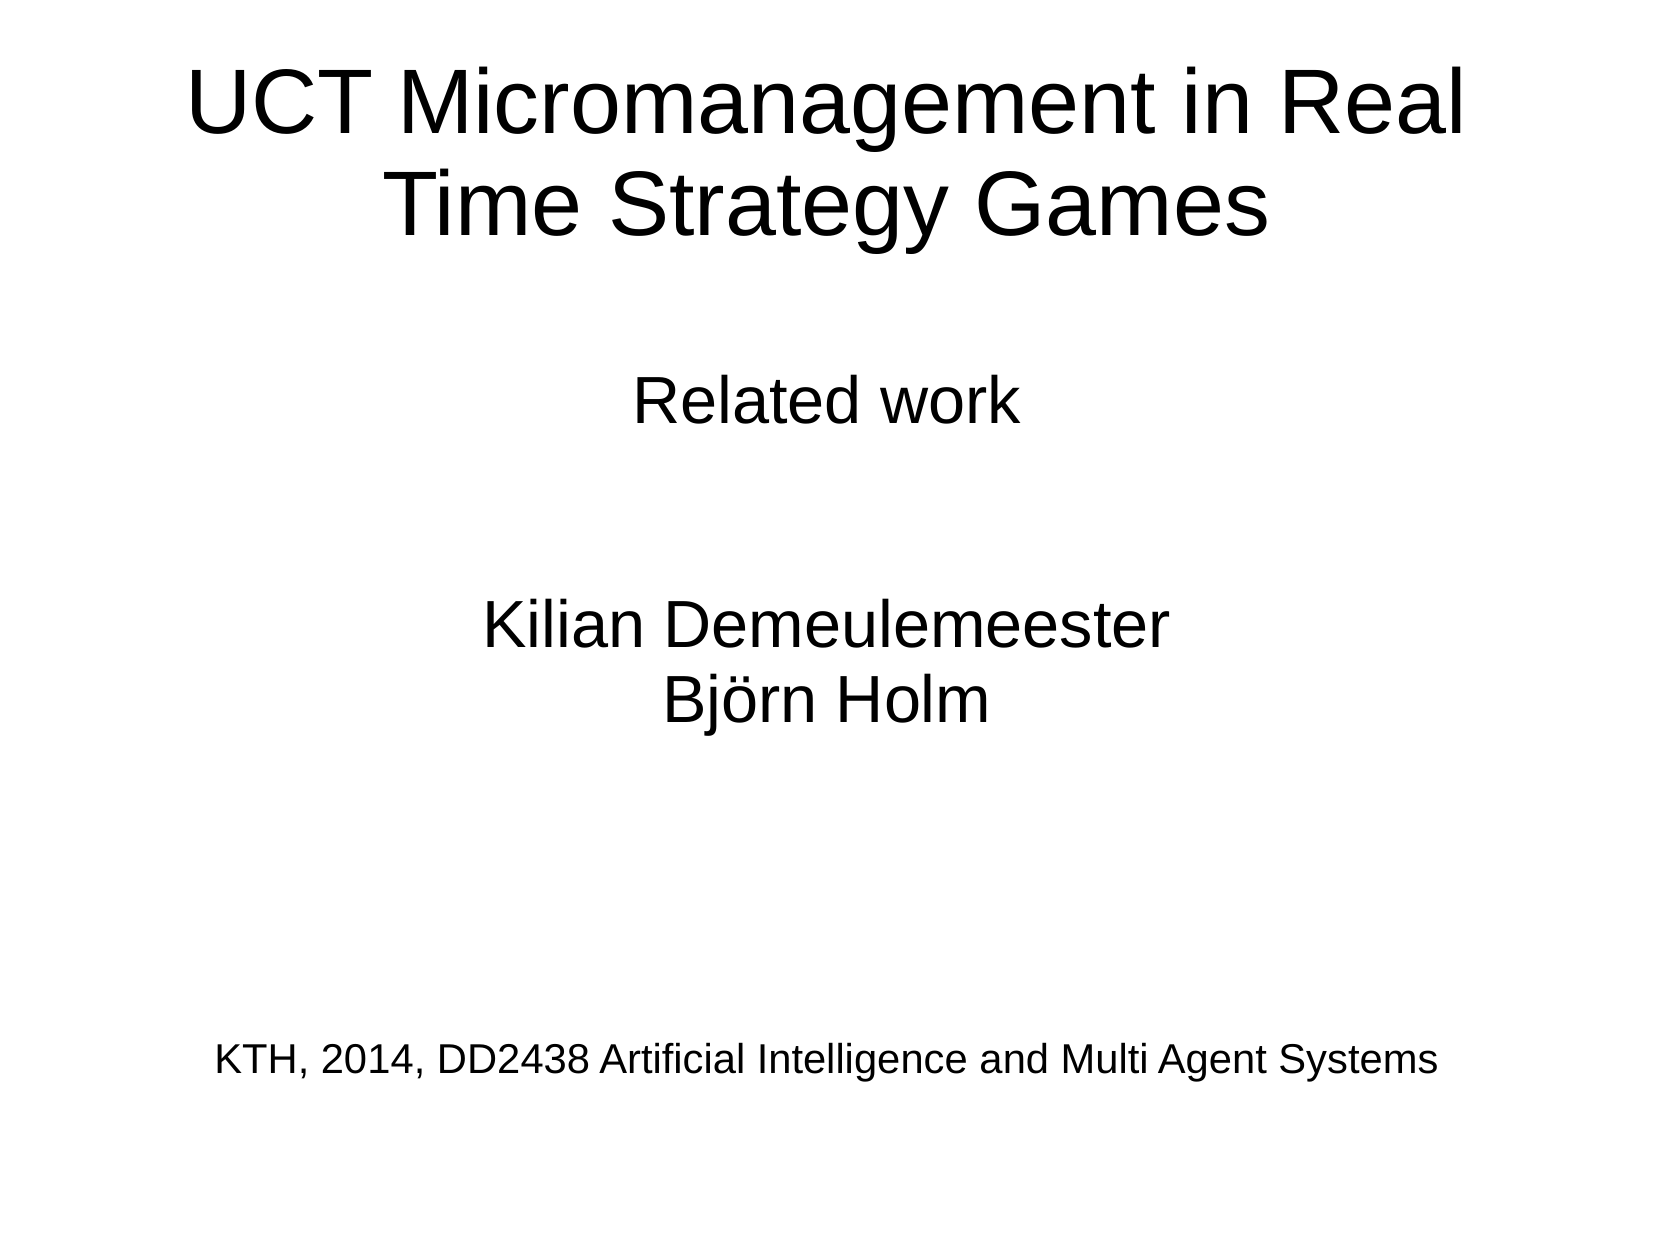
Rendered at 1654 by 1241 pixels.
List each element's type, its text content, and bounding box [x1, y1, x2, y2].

title UCT Micromanagement in Real Time Strategy Games [82, 49, 1571, 257]
subtitle Related work Kilian Demeulemeester Björn Holm KTH, 2014, DD2438 Artificial Intelligence and Multi Agent Systems [82, 290, 1571, 1156]
